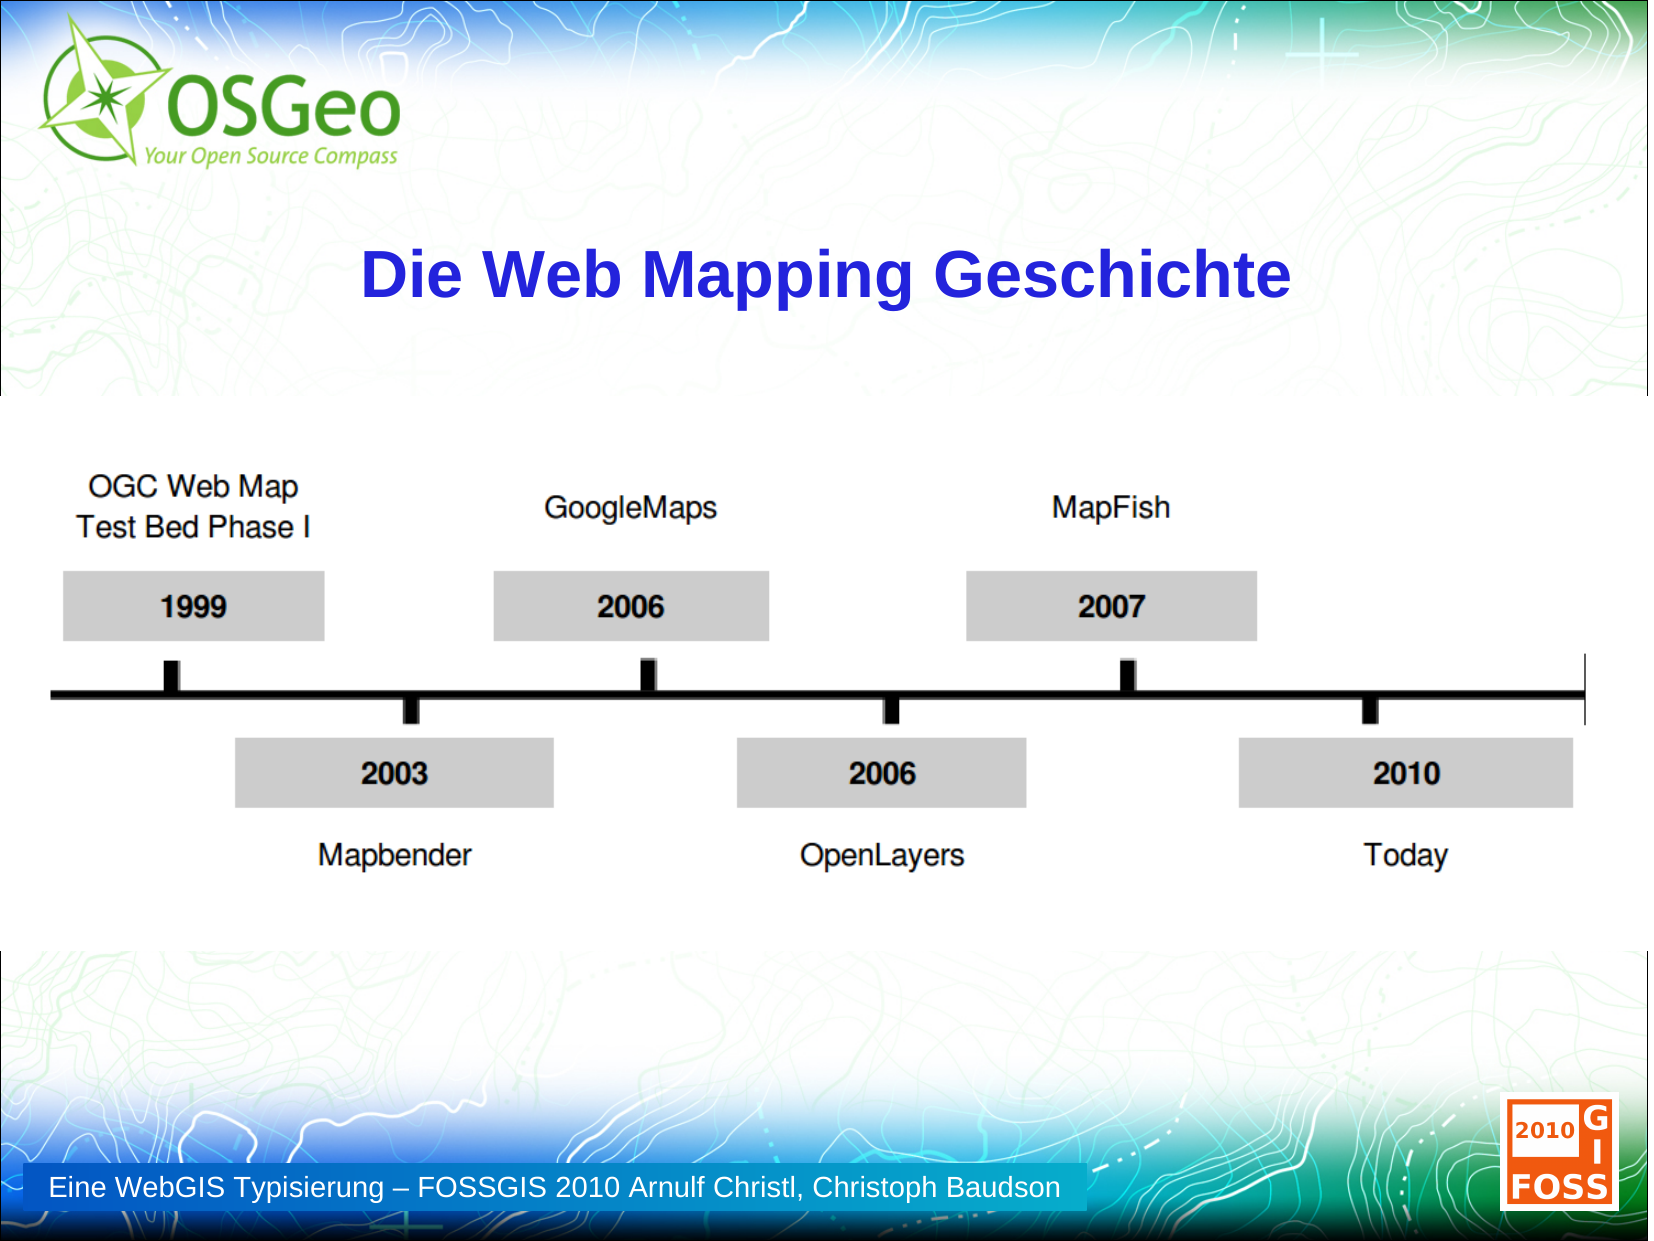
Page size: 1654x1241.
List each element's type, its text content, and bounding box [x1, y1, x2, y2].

picture [0, 1, 1653, 1240]
title Die Web Mapping Geschichte [82, 200, 1571, 349]
